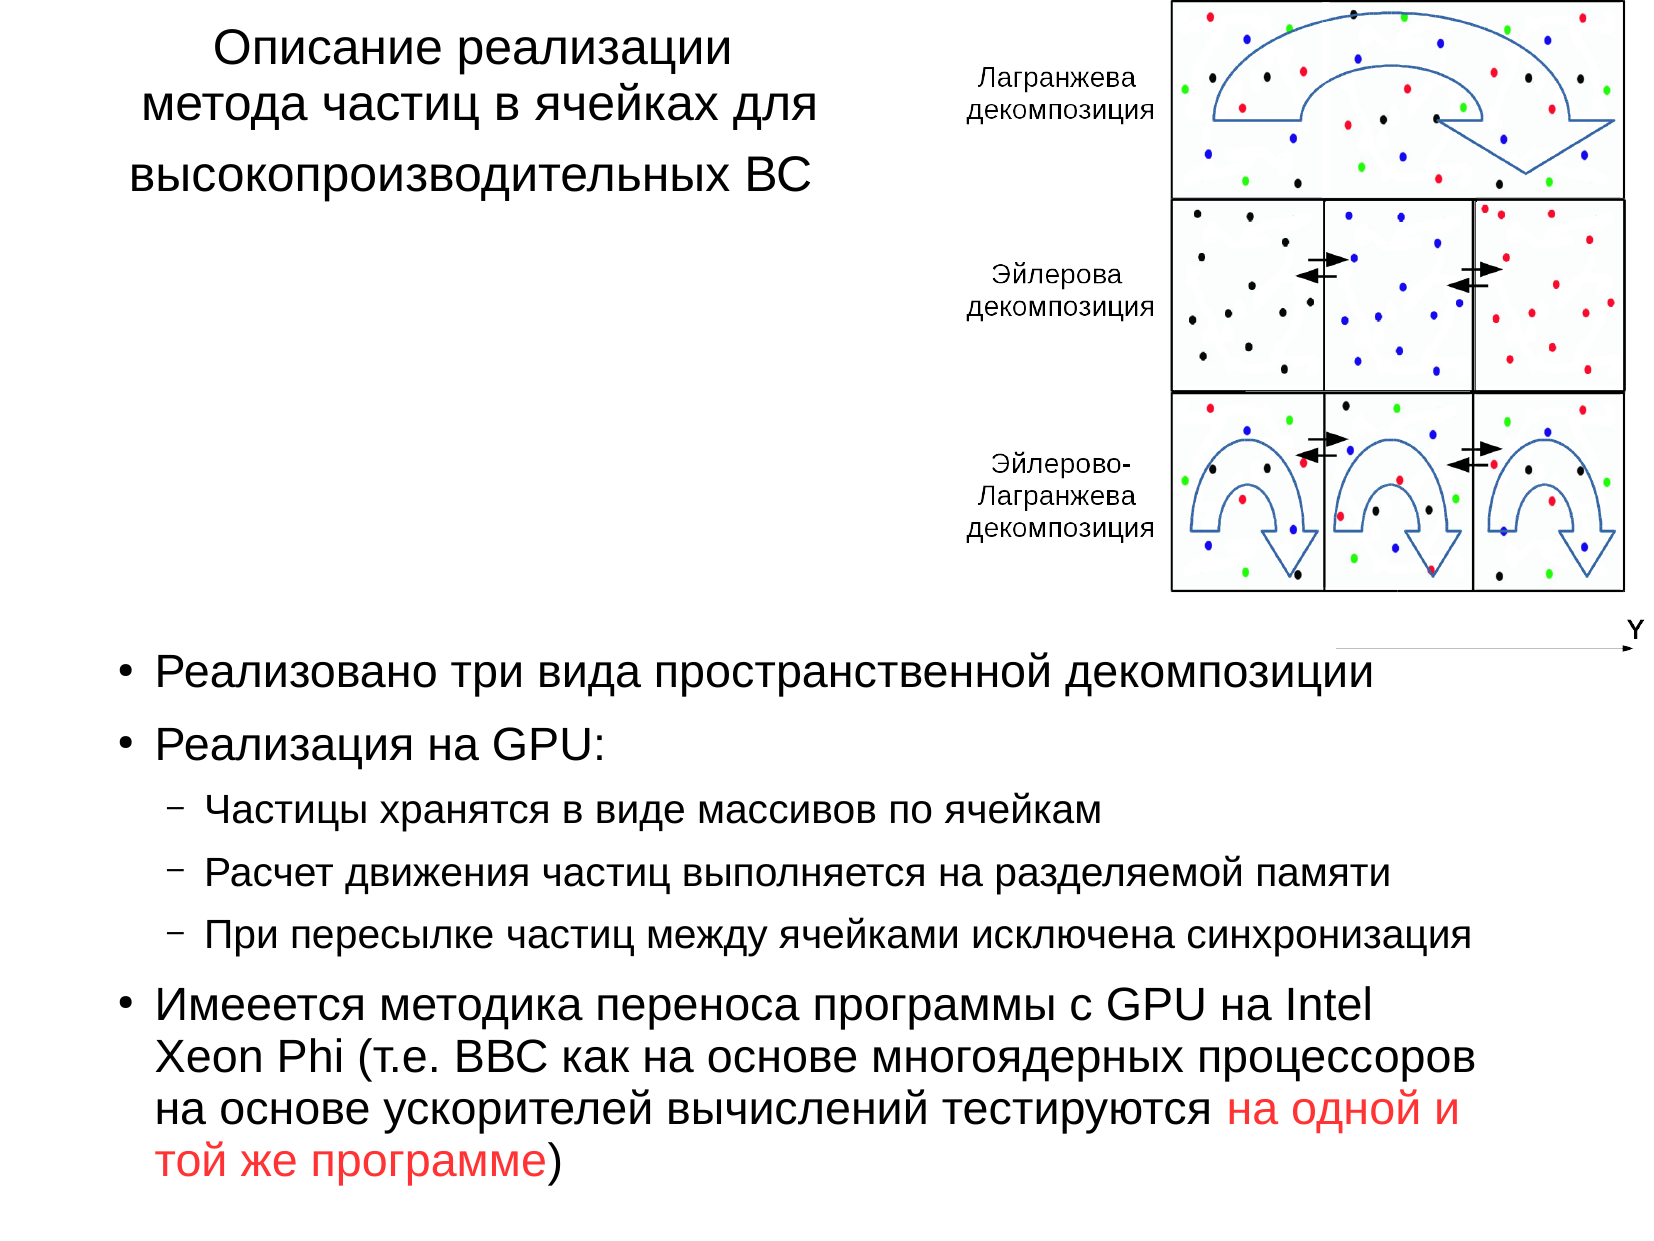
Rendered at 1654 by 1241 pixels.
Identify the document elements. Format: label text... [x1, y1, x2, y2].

picture [960, 0, 1651, 652]
list Реализовано три вида пространственной декомпозиции Реализация на GPU: Частицы хранятся в виде массивов по ячейкам Расчет движения частиц выполняется на разделяемой памяти При пересылке частиц между ячейками исключена синхронизация Имееется методика переноса программы с GPU на Intel Xeon Phi (т.е. ВВС как на основе многоядерных процессоров на основе ускорителей вычислений тестируются на одной и той же программе) [105, 645, 1489, 1226]
title Описание реализации метода частиц в ячейках для высокопроизводительных ВС [0, 0, 960, 225]
